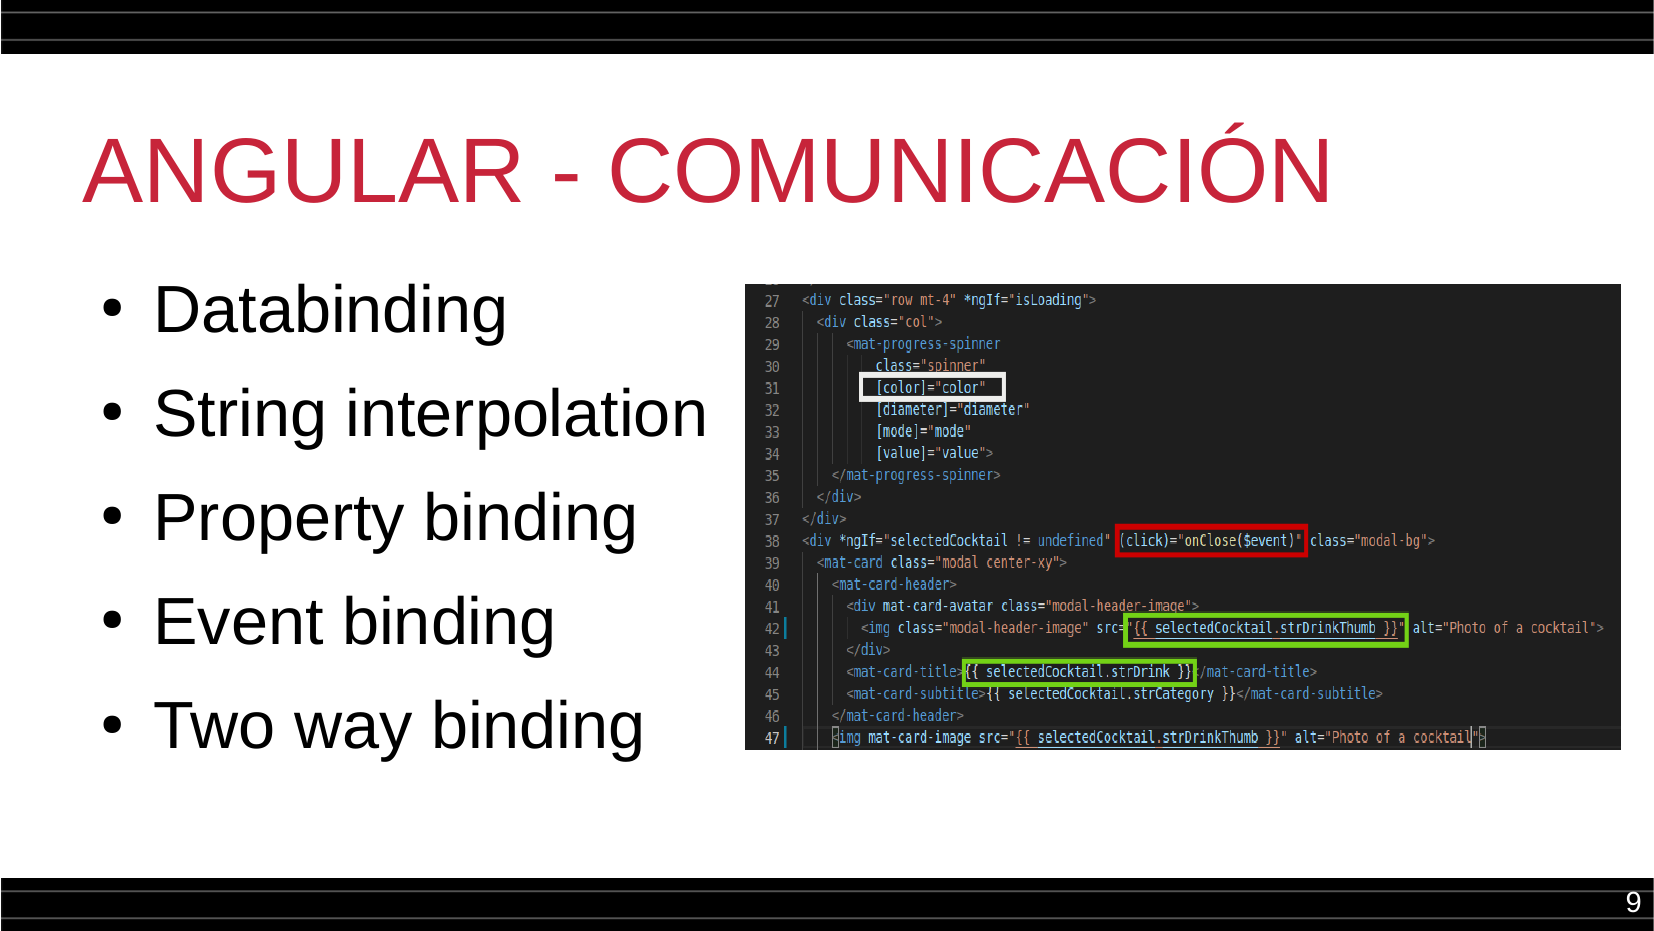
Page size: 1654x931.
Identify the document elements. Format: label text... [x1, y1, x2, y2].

picture [1, 878, 1654, 931]
list Databinding String interpolation Property binding Event binding Two way binding [82, 271, 736, 851]
picture [1, 0, 1654, 54]
title ANGULAR - COMUNICACIÓN [82, 92, 1571, 249]
picture [745, 284, 1621, 751]
